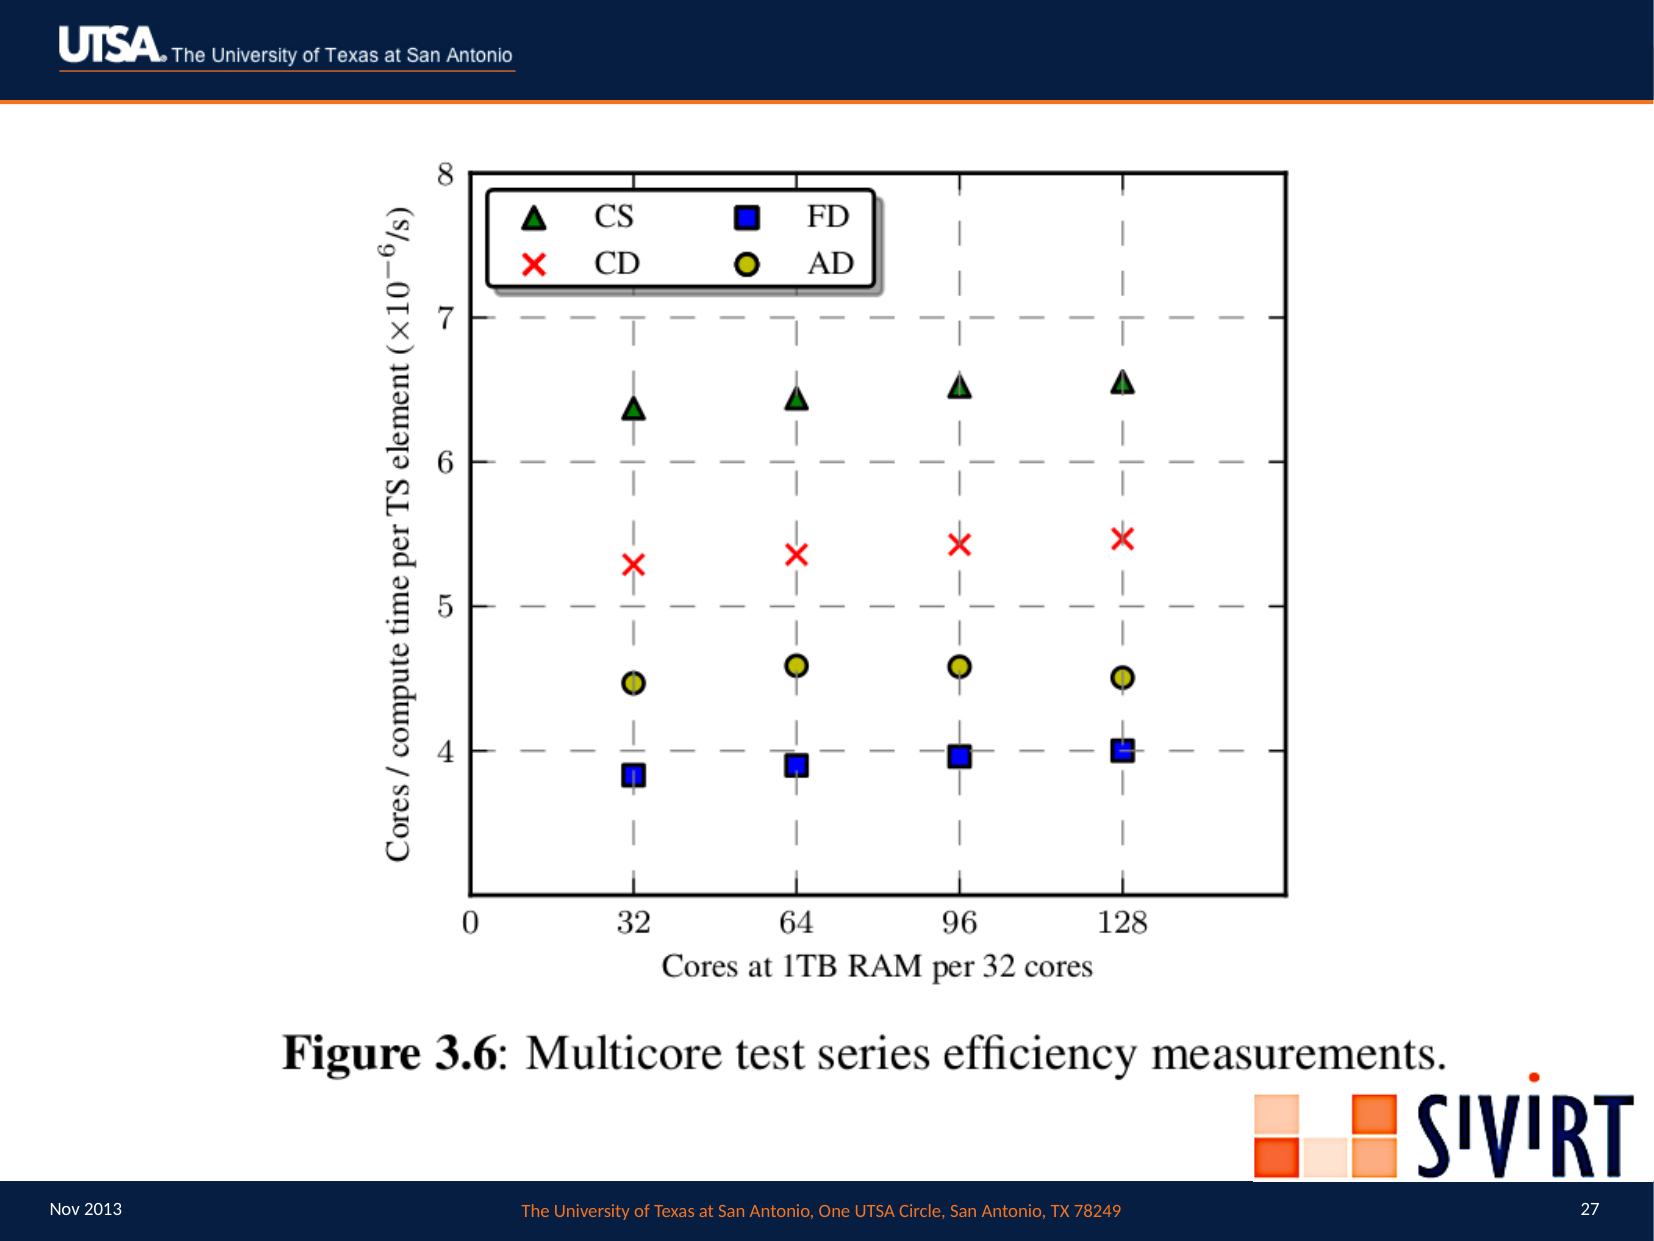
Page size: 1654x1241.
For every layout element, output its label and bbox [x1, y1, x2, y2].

picture [204, 152, 1654, 1182]
picture [0, 0, 1654, 100]
